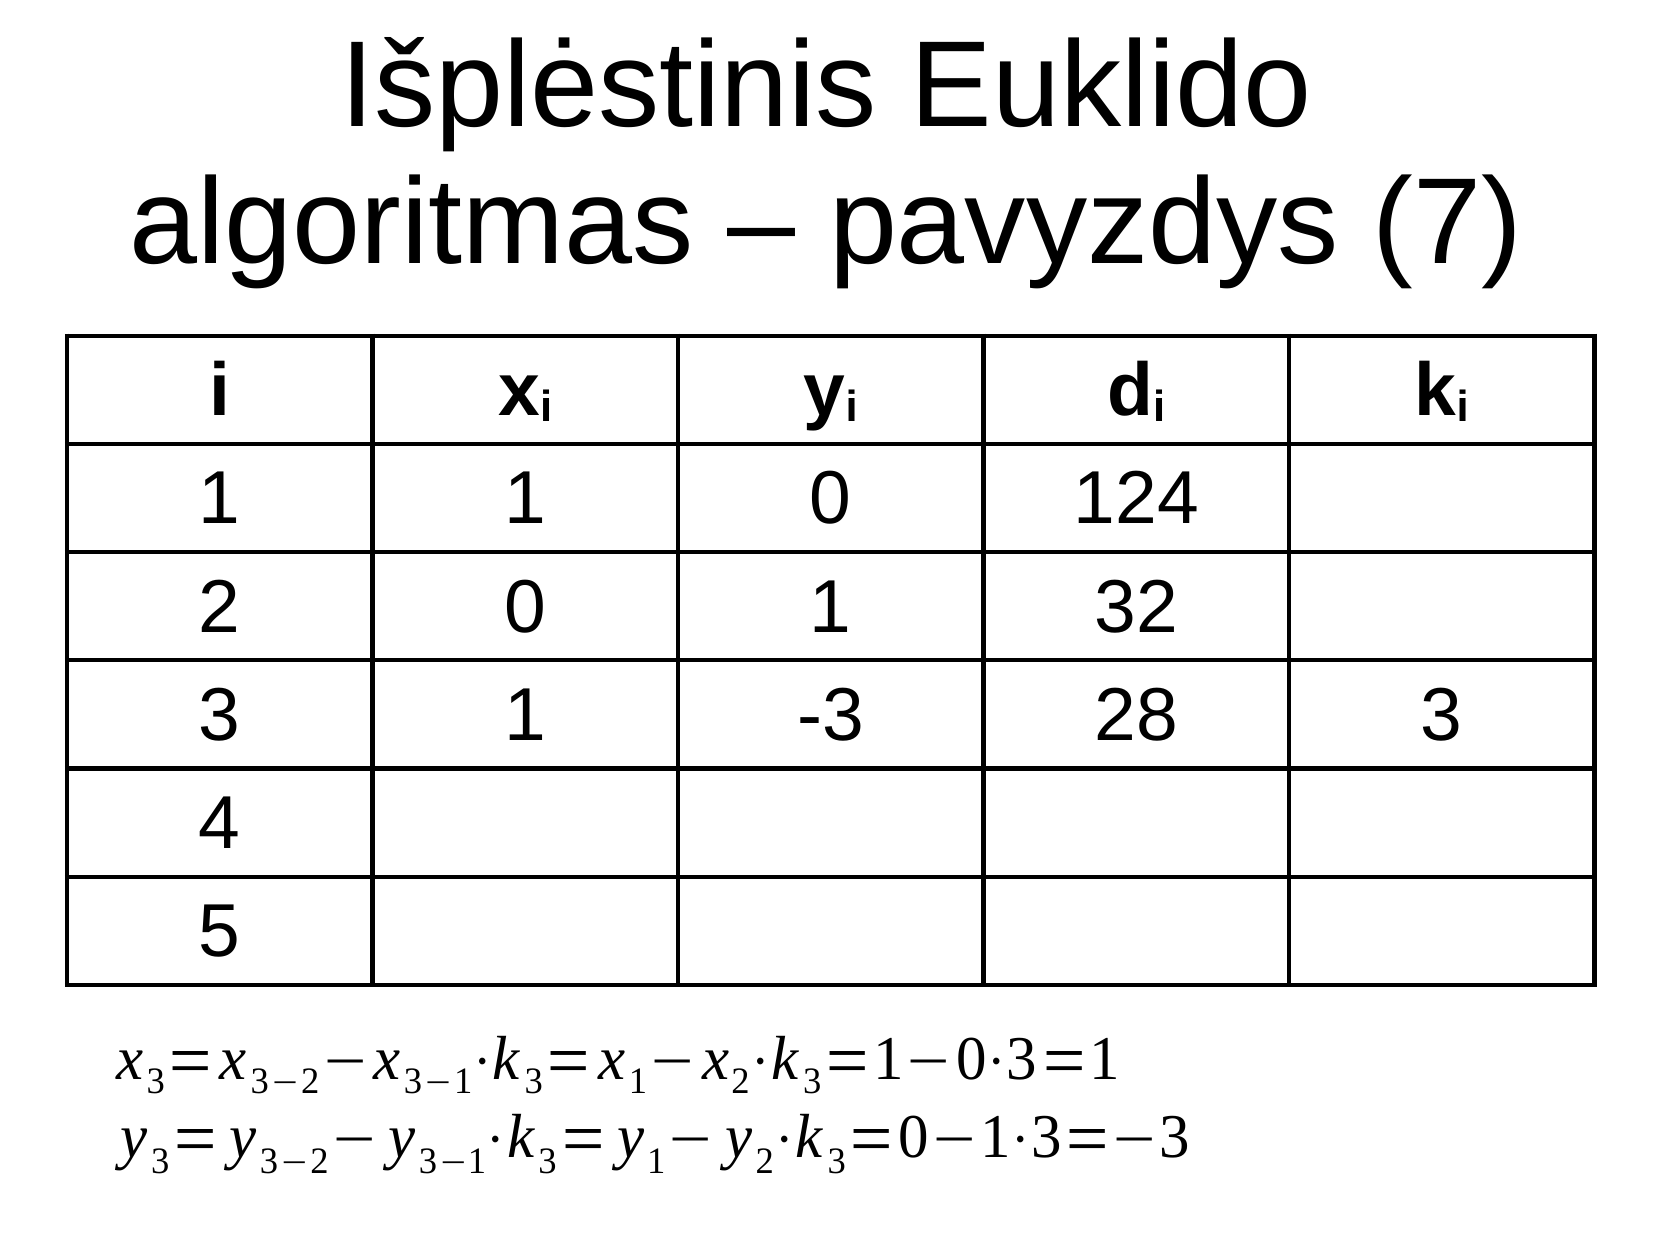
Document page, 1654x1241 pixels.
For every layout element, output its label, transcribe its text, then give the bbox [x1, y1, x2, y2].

table_cell 2 [69, 554, 370, 658]
table_cell -3 [680, 662, 981, 766]
table_header ki [1291, 338, 1592, 442]
table_cell [375, 771, 676, 875]
table_header di [986, 338, 1287, 442]
table_header i [69, 338, 370, 442]
table_cell 5 [69, 879, 370, 983]
table_cell 32 [986, 554, 1287, 658]
title Išplėstinis Euklido algoritmas – pavyzdys (7) [82, 16, 1571, 290]
chart [106, 1023, 1198, 1182]
table_cell [986, 879, 1287, 983]
table_cell [680, 771, 981, 875]
table_cell 0 [680, 446, 981, 550]
table_cell [375, 879, 676, 983]
table_cell 28 [986, 662, 1287, 766]
table_cell [1291, 554, 1592, 658]
table_cell [680, 879, 981, 983]
table_cell [1291, 879, 1592, 983]
table_cell 124 [986, 446, 1287, 550]
table_cell 3 [1291, 662, 1592, 766]
table_cell [1291, 771, 1592, 875]
table_cell [986, 771, 1287, 875]
table_cell 1 [375, 446, 676, 550]
table_cell 3 [69, 662, 370, 766]
table_cell 1 [375, 662, 676, 766]
table_cell 1 [680, 554, 981, 658]
table_header yi [680, 338, 981, 442]
table_cell 1 [69, 446, 370, 550]
table_cell [1291, 446, 1592, 550]
table_cell 0 [375, 554, 676, 658]
table_header xi [375, 338, 676, 442]
table_cell 4 [69, 771, 370, 875]
